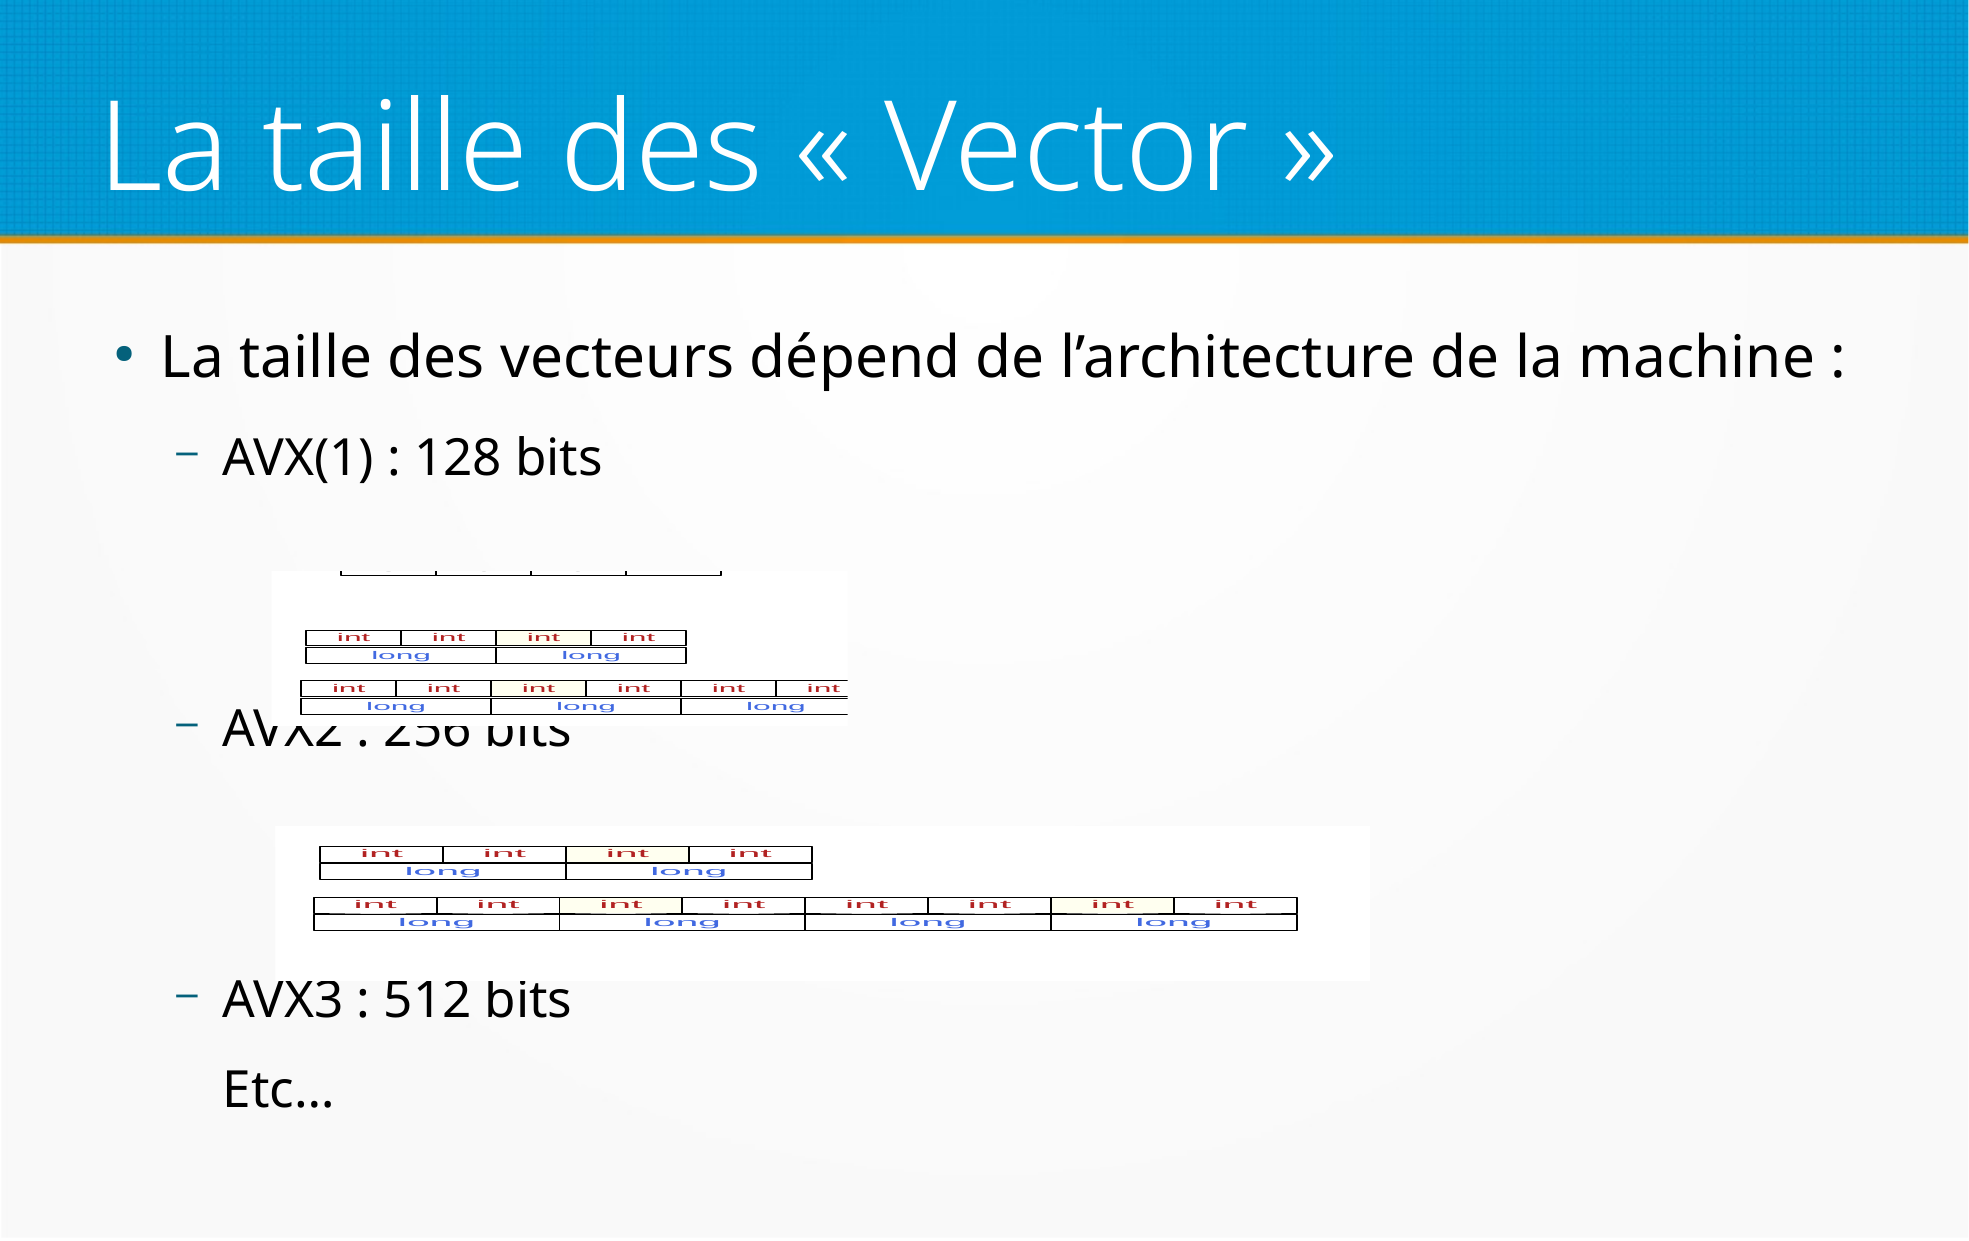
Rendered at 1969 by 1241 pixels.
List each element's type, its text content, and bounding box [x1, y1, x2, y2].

list La taille des vecteurs dépend de l’architecture de la machine : AVX(1) : 128 bits AVX2 : 256 bits AVX3 : 512 bits Etc… [98, 315, 1861, 1205]
picture [0, 233, 1969, 1241]
title La taille des « Vector » [98, 19, 1870, 227]
